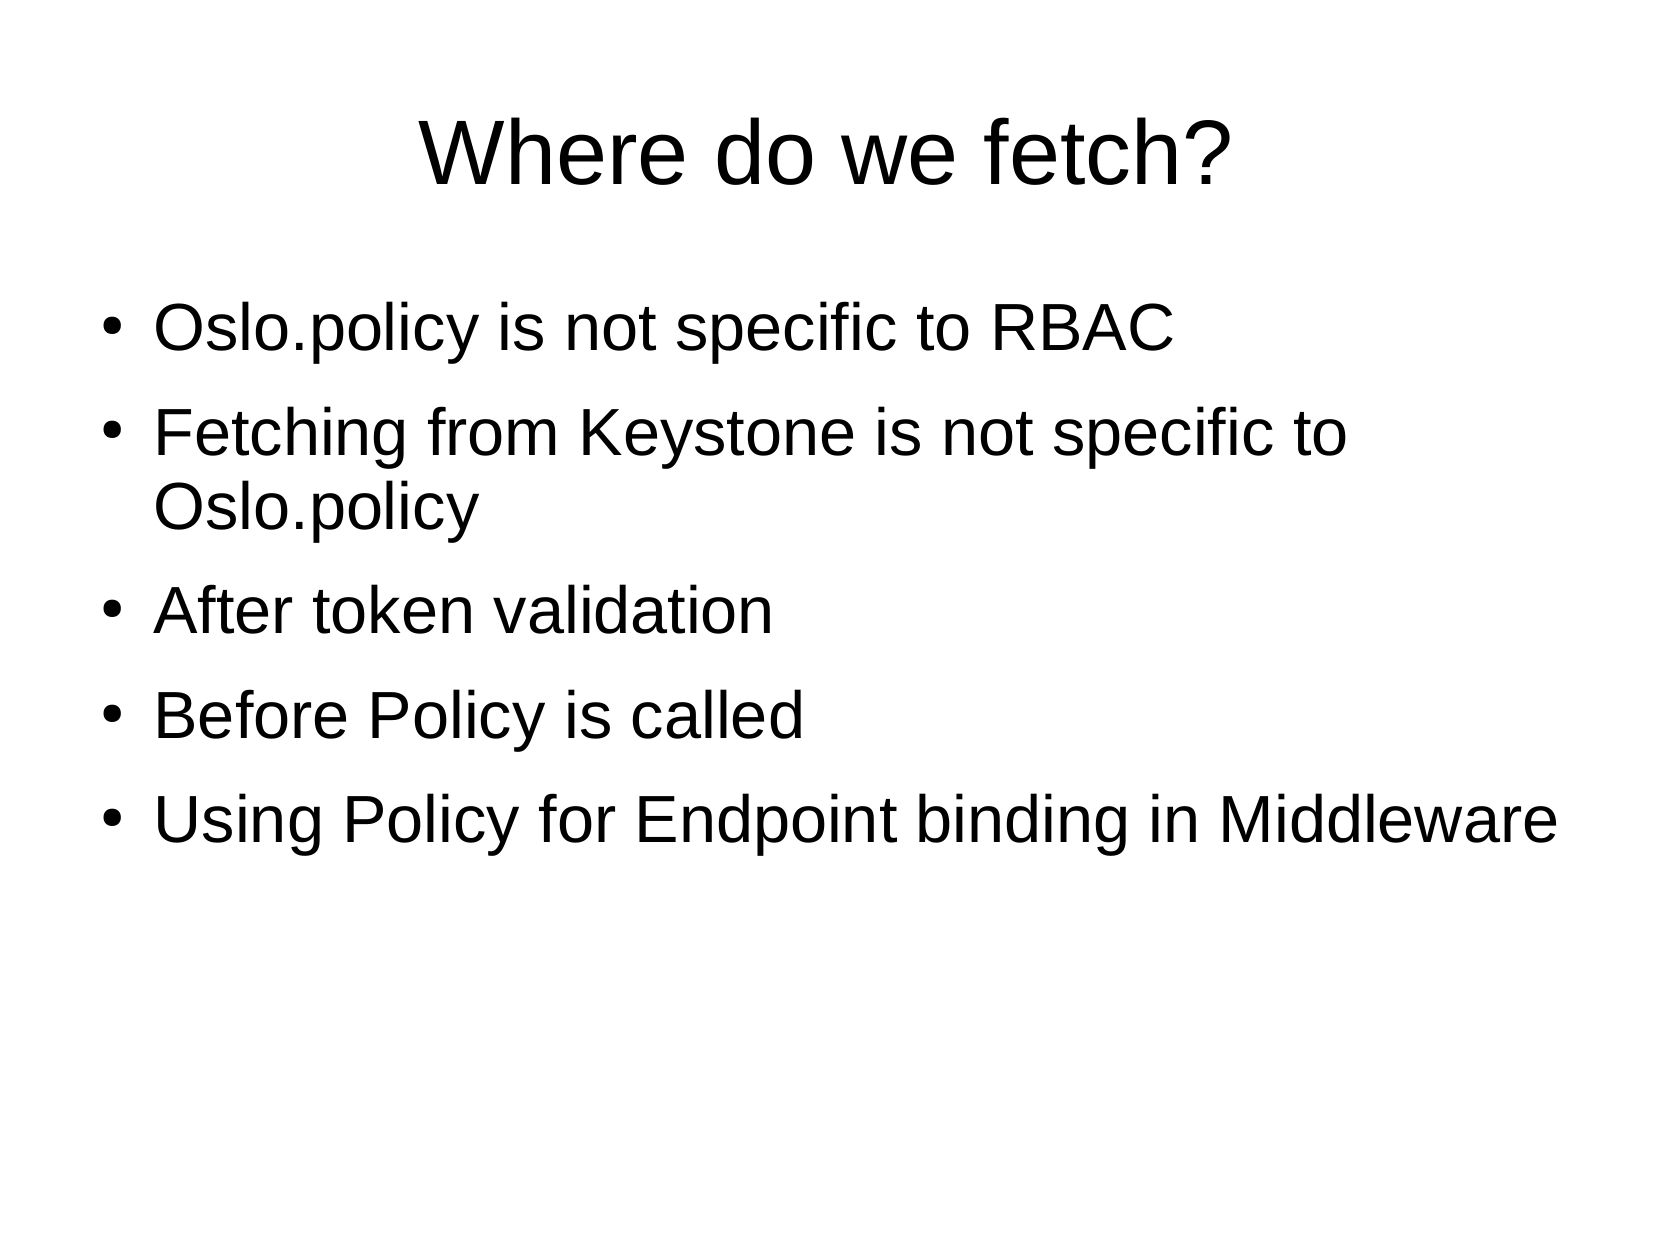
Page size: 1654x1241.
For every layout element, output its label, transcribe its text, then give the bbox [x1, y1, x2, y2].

title Where do we fetch? [82, 49, 1571, 257]
list Oslo.policy is not specific to RBAC Fetching from Keystone is not specific to Oslo.policy After token validation Before Policy is called Using Policy for Endpoint binding in Middleware [82, 290, 1571, 1010]
